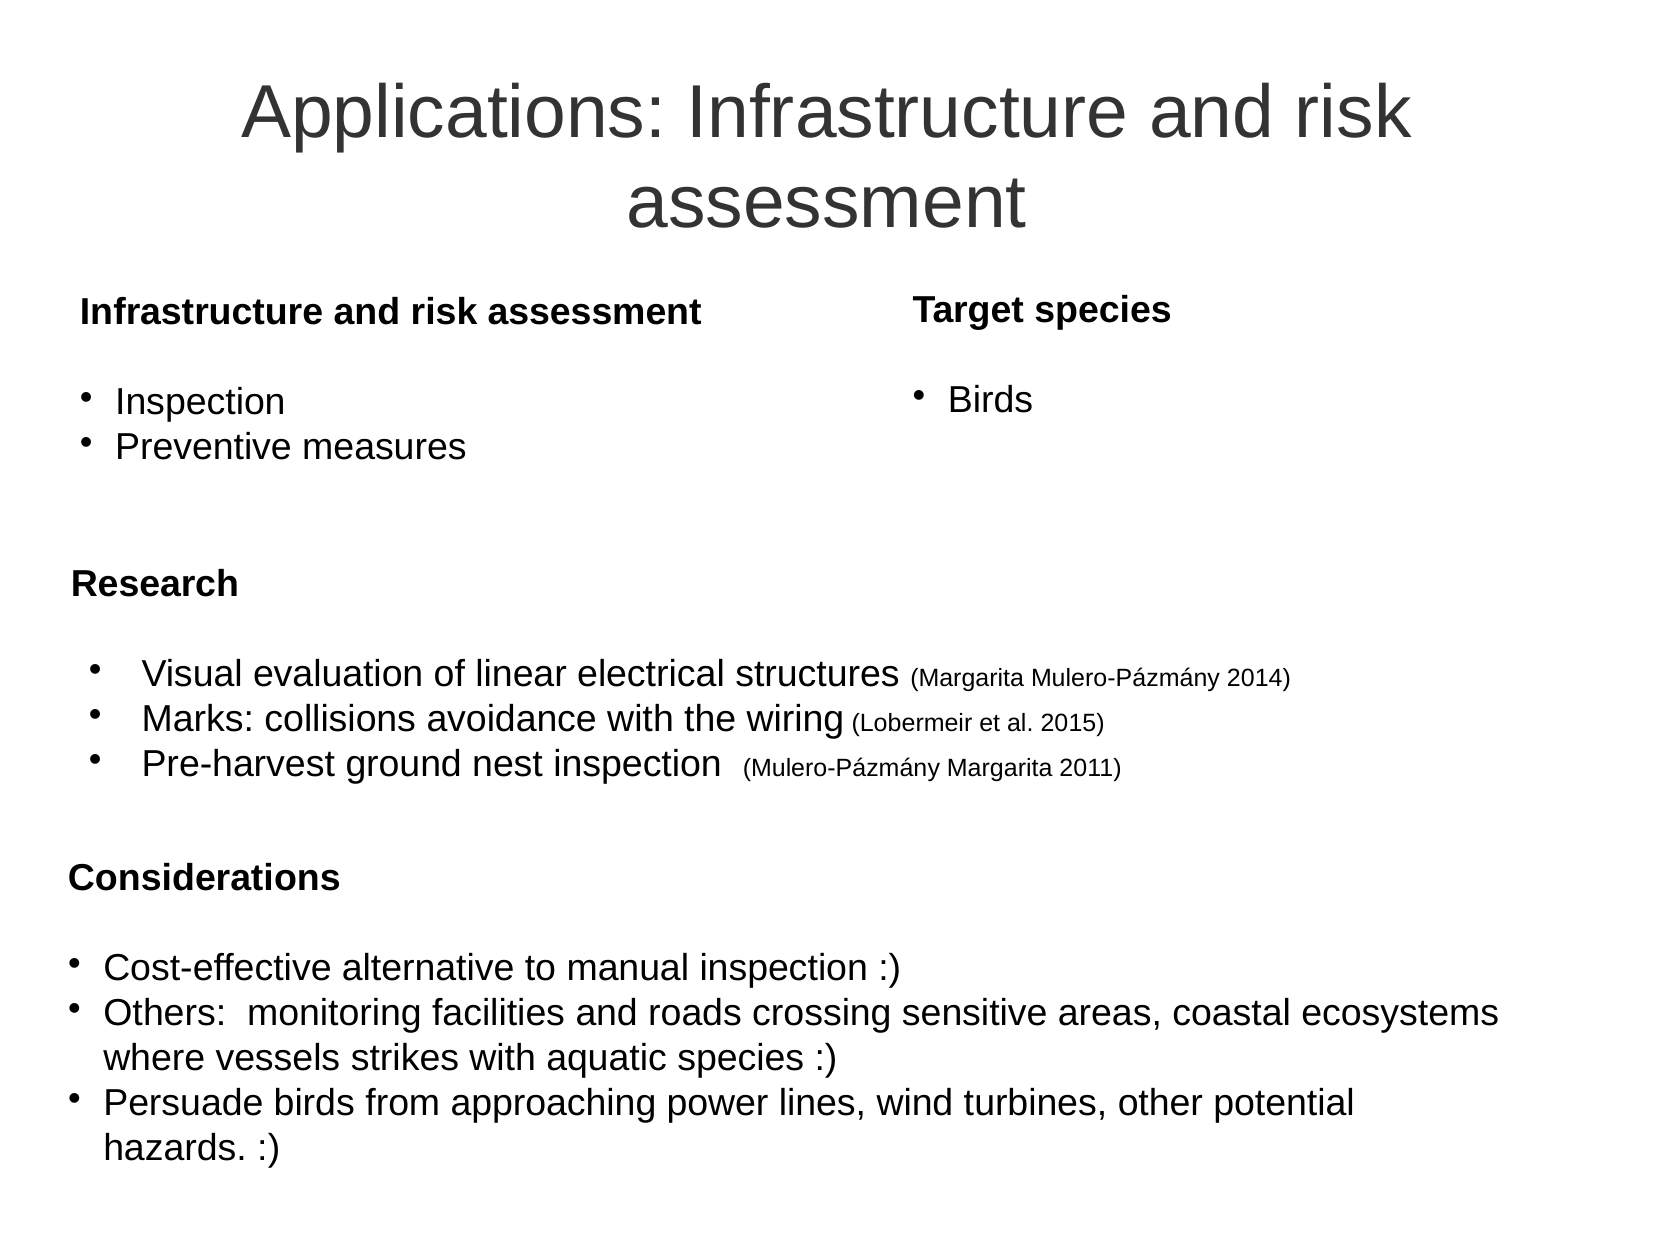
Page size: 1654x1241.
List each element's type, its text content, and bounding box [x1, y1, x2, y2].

text_box Research Visual evaluation of linear electrical structures (Margarita Mulero-Pázmány 2014) Marks: collisions avoidance with the wiring (Lobermeir et al. 2015) Pre-harvest ground nest inspection (Mulero-Pázmány Margarita 2011) [70, 513, 1595, 798]
text_box Considerations Cost-effective alternative to manual inspection :) Others: monitoring facilities and roads crossing sensitive areas, coastal ecosystems where vessels strikes with aquatic species :) Persuade birds from approaching power lines, wind turbines, other potential hazards. :) [53, 846, 1548, 1140]
text_box Target species Birds [897, 277, 1654, 419]
text_box Infrastructure and risk assessment Inspection Preventive measures [64, 280, 833, 574]
text_box Applications: Infrastructure and risk assessment [82, 49, 1571, 257]
